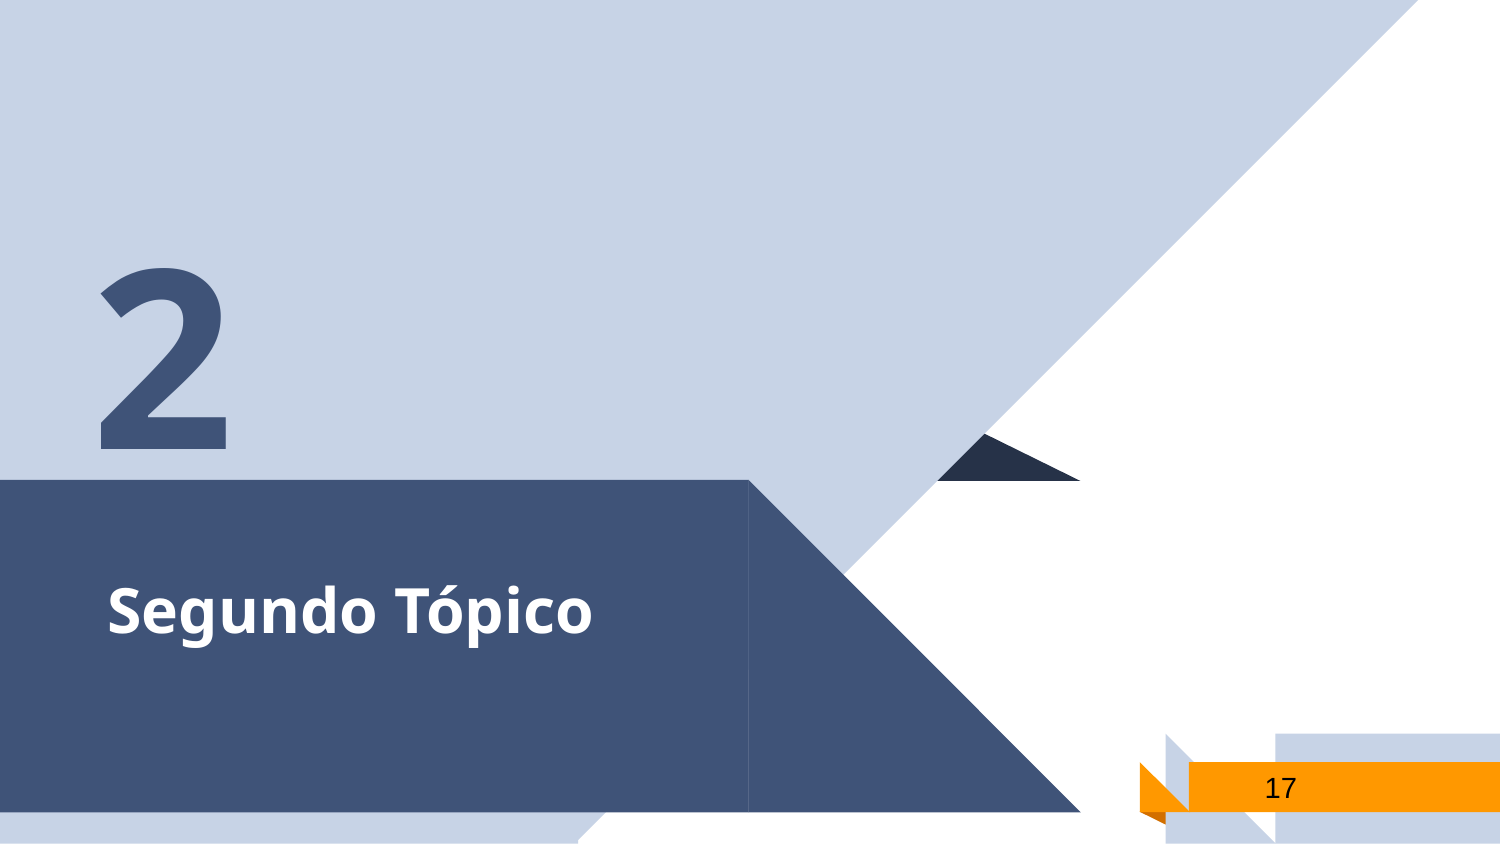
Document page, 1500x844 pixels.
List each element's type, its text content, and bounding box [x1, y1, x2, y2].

text_box 2 [76, 0, 434, 515]
slide_number <number> [1249, 760, 1494, 813]
title Segundo Tópico [76, 470, 748, 662]
